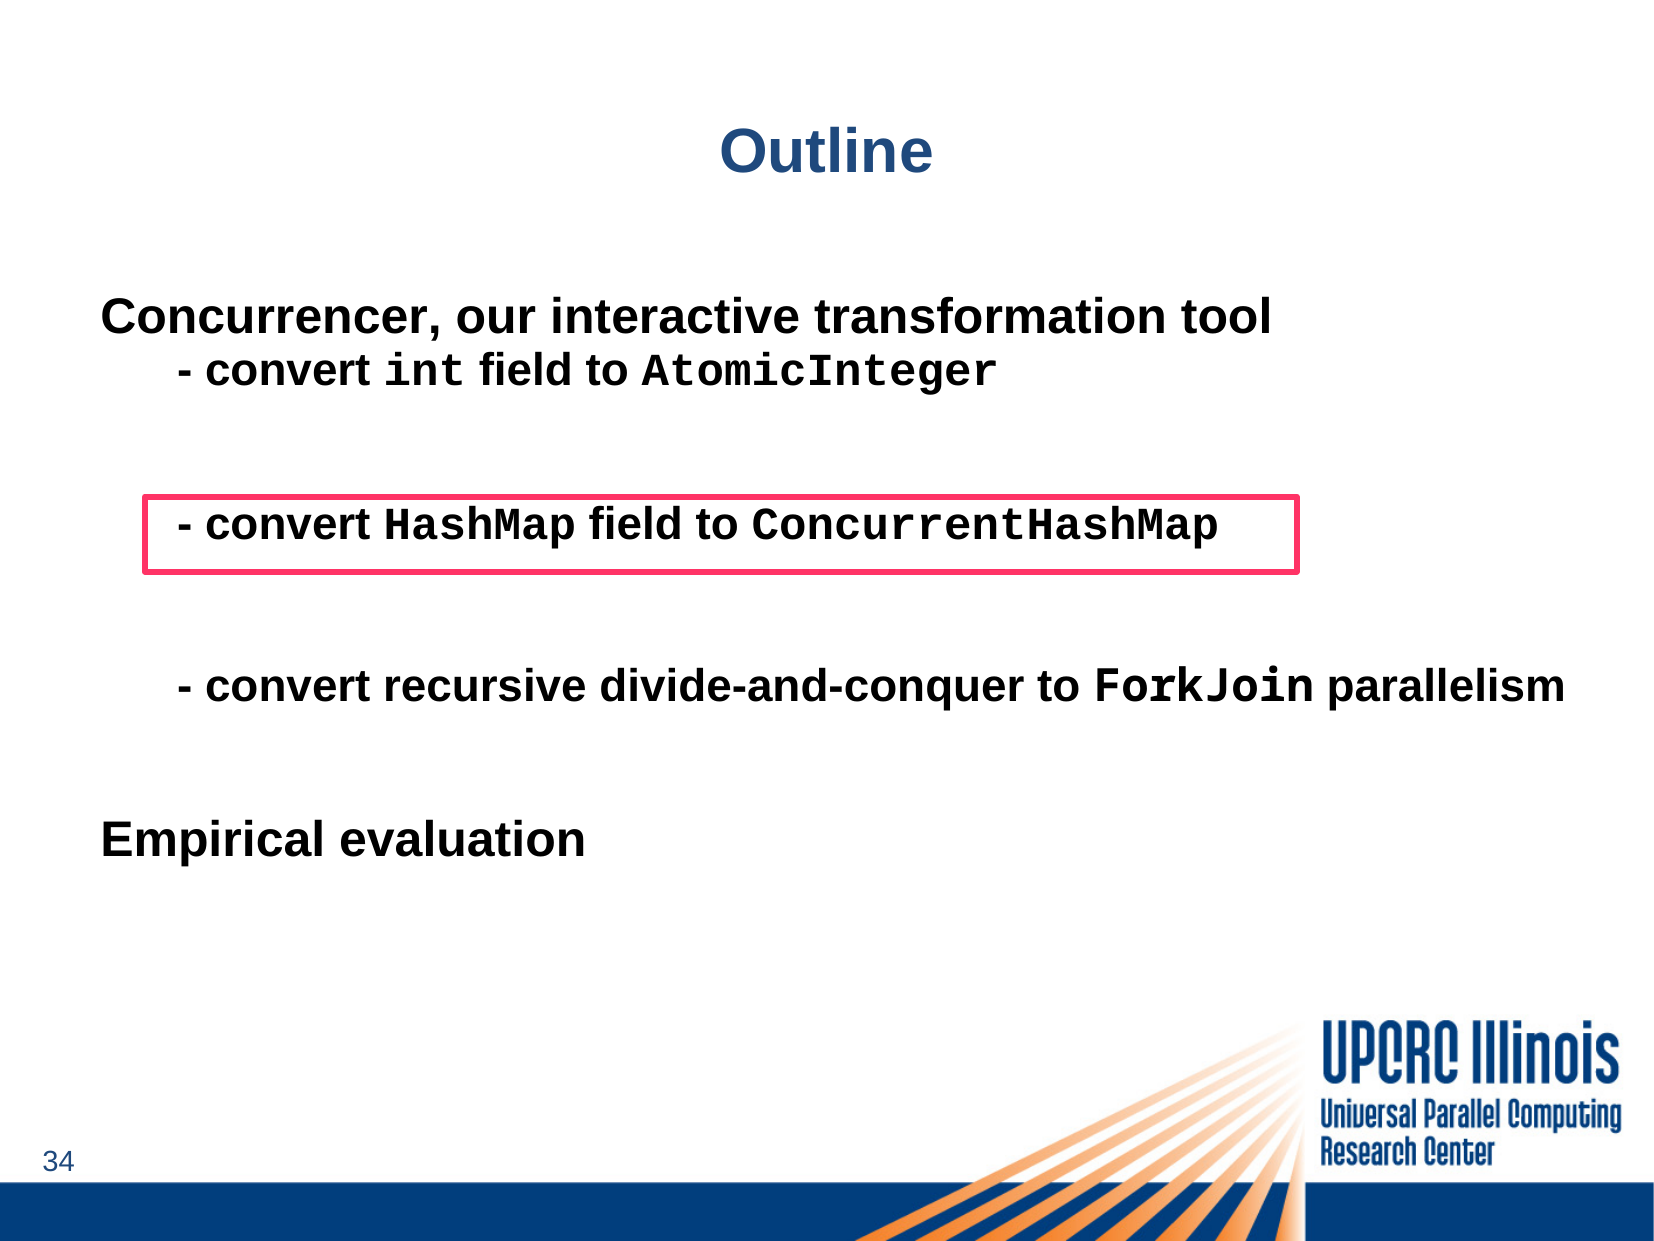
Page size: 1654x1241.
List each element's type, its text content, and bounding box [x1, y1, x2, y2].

list Concurrencer, our interactive transformation tool - convert int field to AtomicInteger - convert HashMap field to ConcurrentHashMap - convert recursive divide-and-conquer to ForkJoin parallelism Empirical evaluation [82, 290, 1571, 1094]
picture [0, 1005, 1654, 1241]
title Outline [82, 49, 1571, 257]
